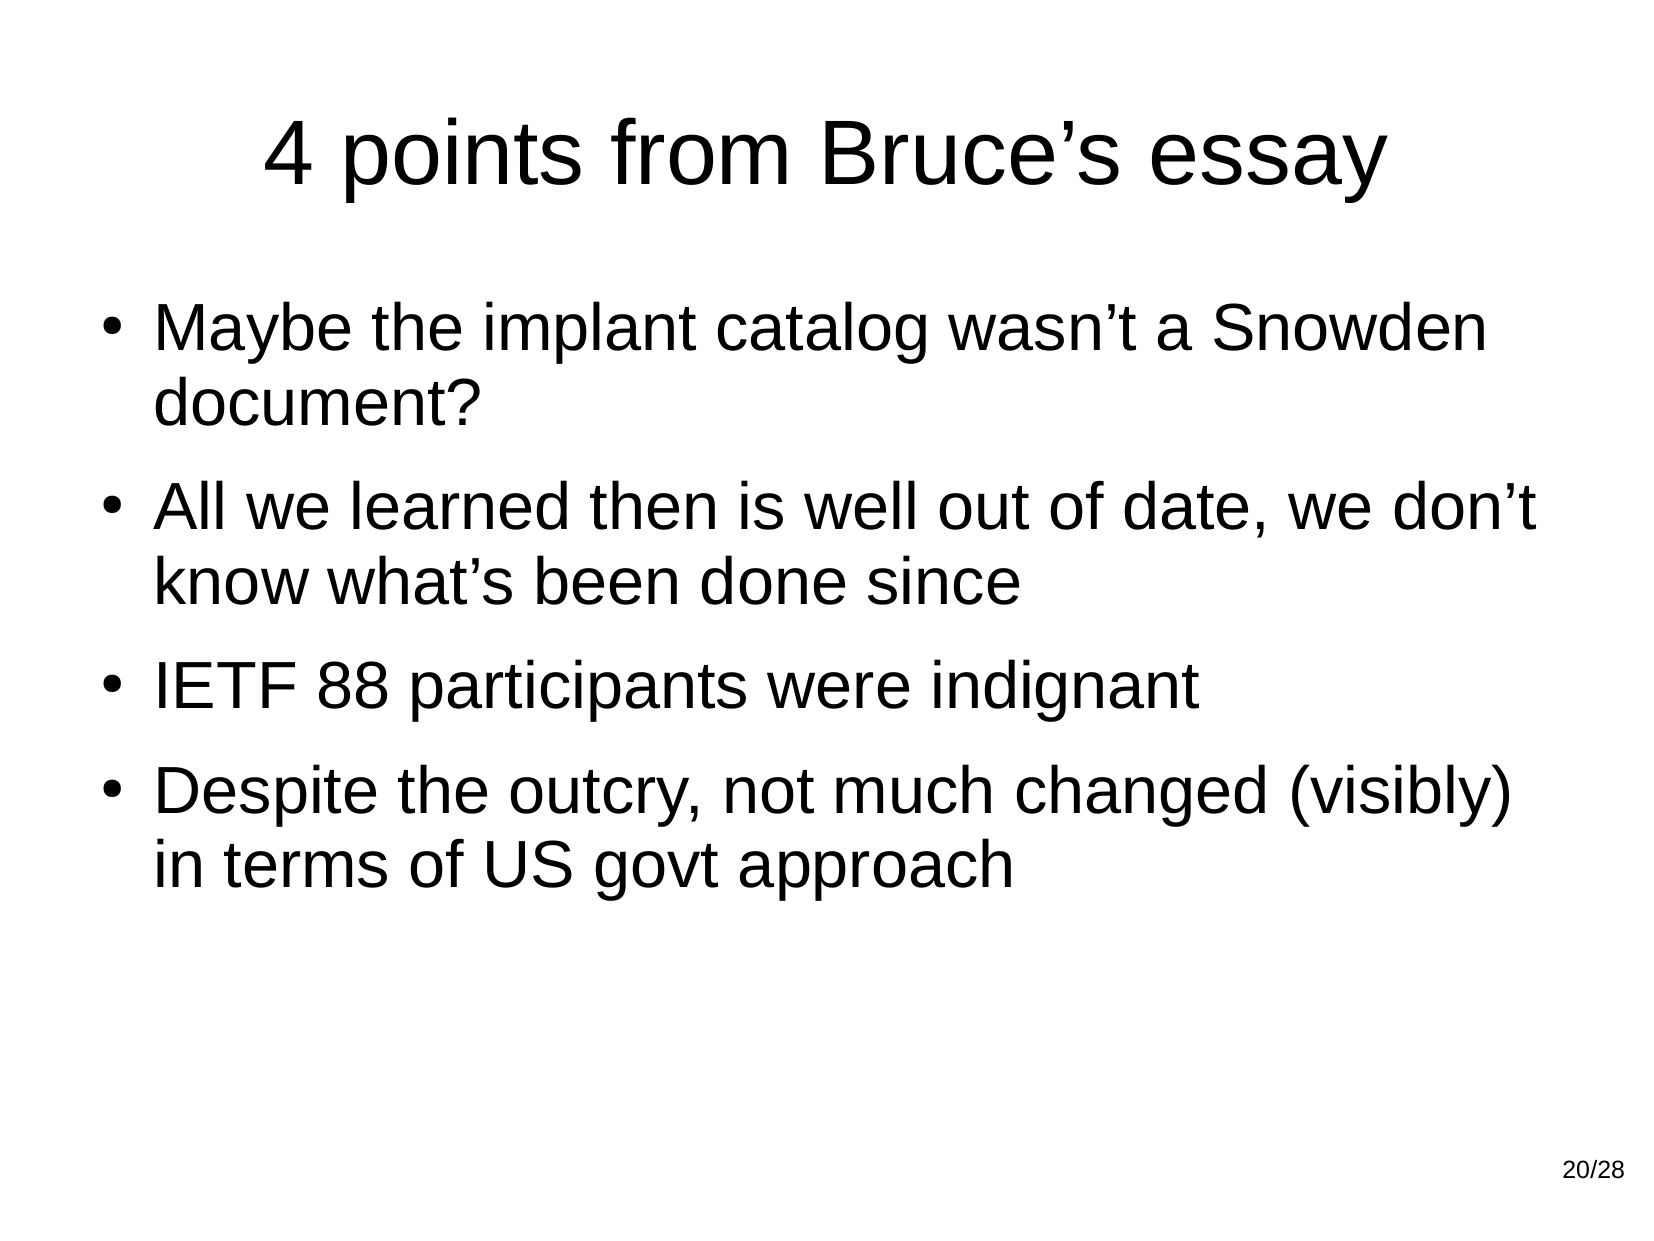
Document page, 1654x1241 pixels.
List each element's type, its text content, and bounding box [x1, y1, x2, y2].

title 4 points from Bruce’s essay [82, 49, 1571, 257]
list Maybe the implant catalog wasn’t a Snowden document? All we learned then is well out of date, we don’t know what’s been done since IETF 88 participants were indignant Despite the outcry, not much changed (visibly) in terms of US govt approach [82, 290, 1571, 1010]
